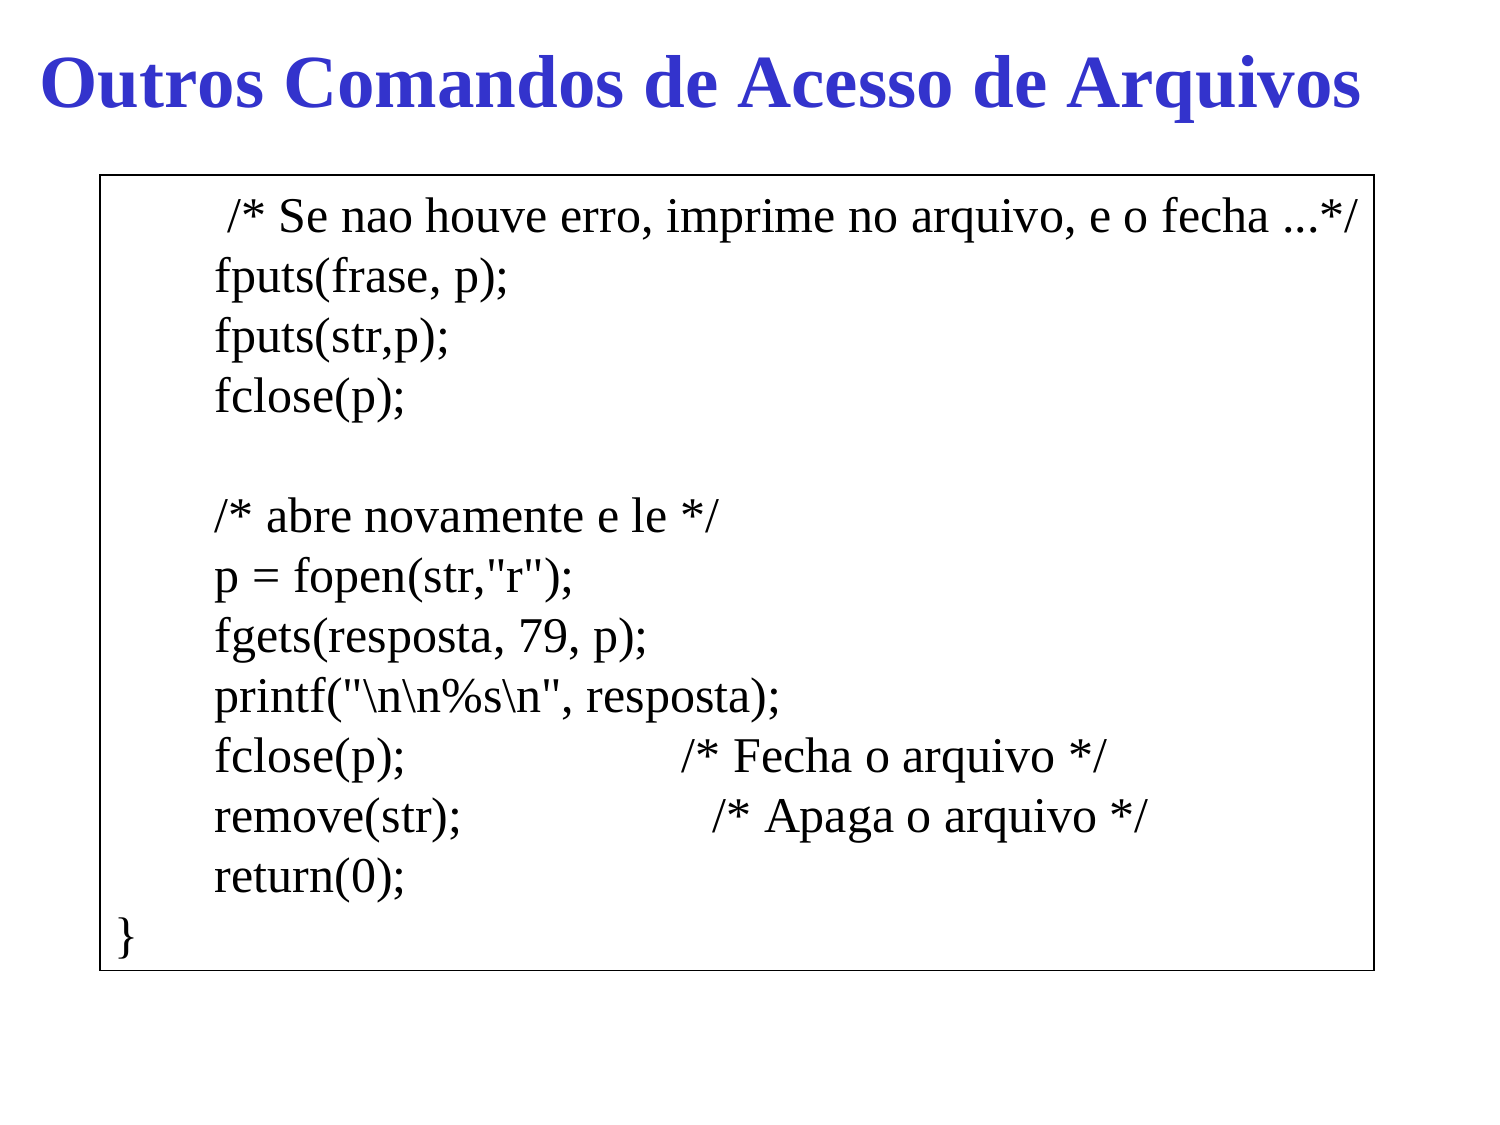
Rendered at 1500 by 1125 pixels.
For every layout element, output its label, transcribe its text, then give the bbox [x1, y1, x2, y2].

text_box Outros Comandos de Acesso de Arquivos [24, 24, 1379, 131]
text_box /* Se nao houve erro, imprime no arquivo, e o fecha ...*/ fputs(frase, p); fputs(str,p); fclose(p); /* abre novamente e le */ p = fopen(str,"r"); fgets(resposta, 79, p); printf("\n\n%s\n", resposta); fclose(p); /* Fecha o arquivo */ remove(str); /* Apaga o arquivo */ return(0); } [99, 174, 1375, 971]
